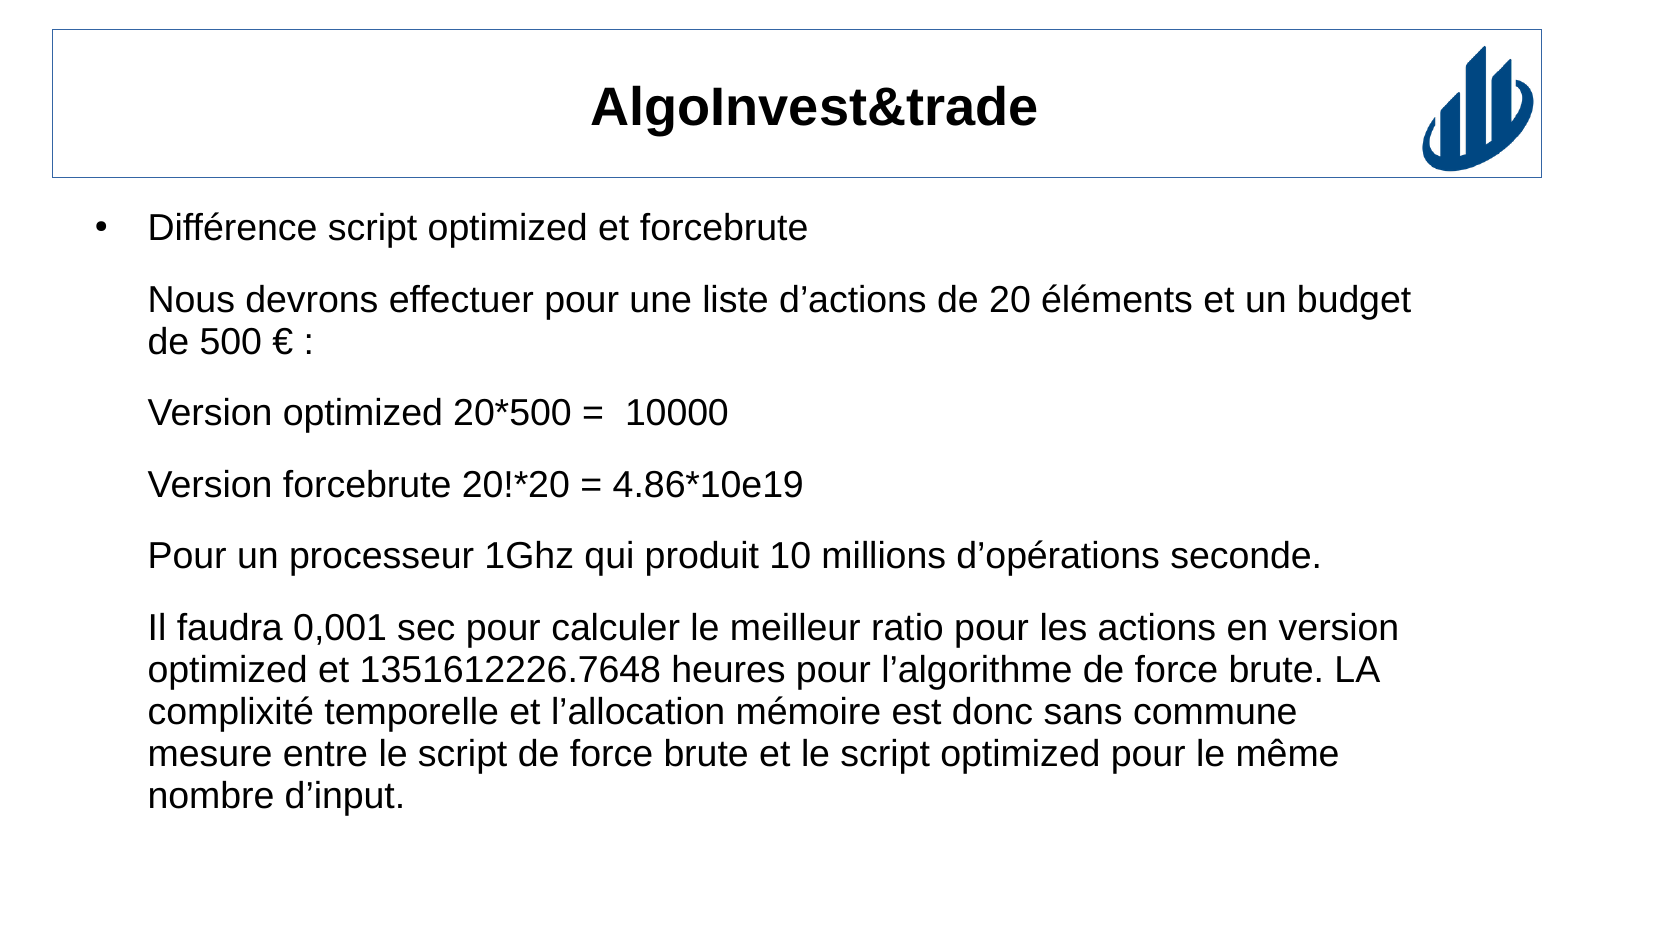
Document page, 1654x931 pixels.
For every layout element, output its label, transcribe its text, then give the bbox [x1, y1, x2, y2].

list Différence script optimized et forcebrute Nous devrons effectuer pour une liste d’actions de 20 éléments et un budget de 500 € : Version optimized 20*500 = 10000 Version forcebrute 20!*20 = 4.86*10e19 Pour un processeur 1Ghz qui produit 10 millions d’opérations seconde. Il faudra 0,001 sec pour calculer le meilleur ratio pour les actions en version optimized et 1351612226.7648 heures pour l’algorithme de force brute. LA complixité temporelle et l’allocation mémoire est donc sans commune mesure entre le script de force brute et le script optimized pour le même nombre d’input. [76, 206, 1418, 857]
text_box AlgoInvest&trade [52, 29, 1542, 178]
